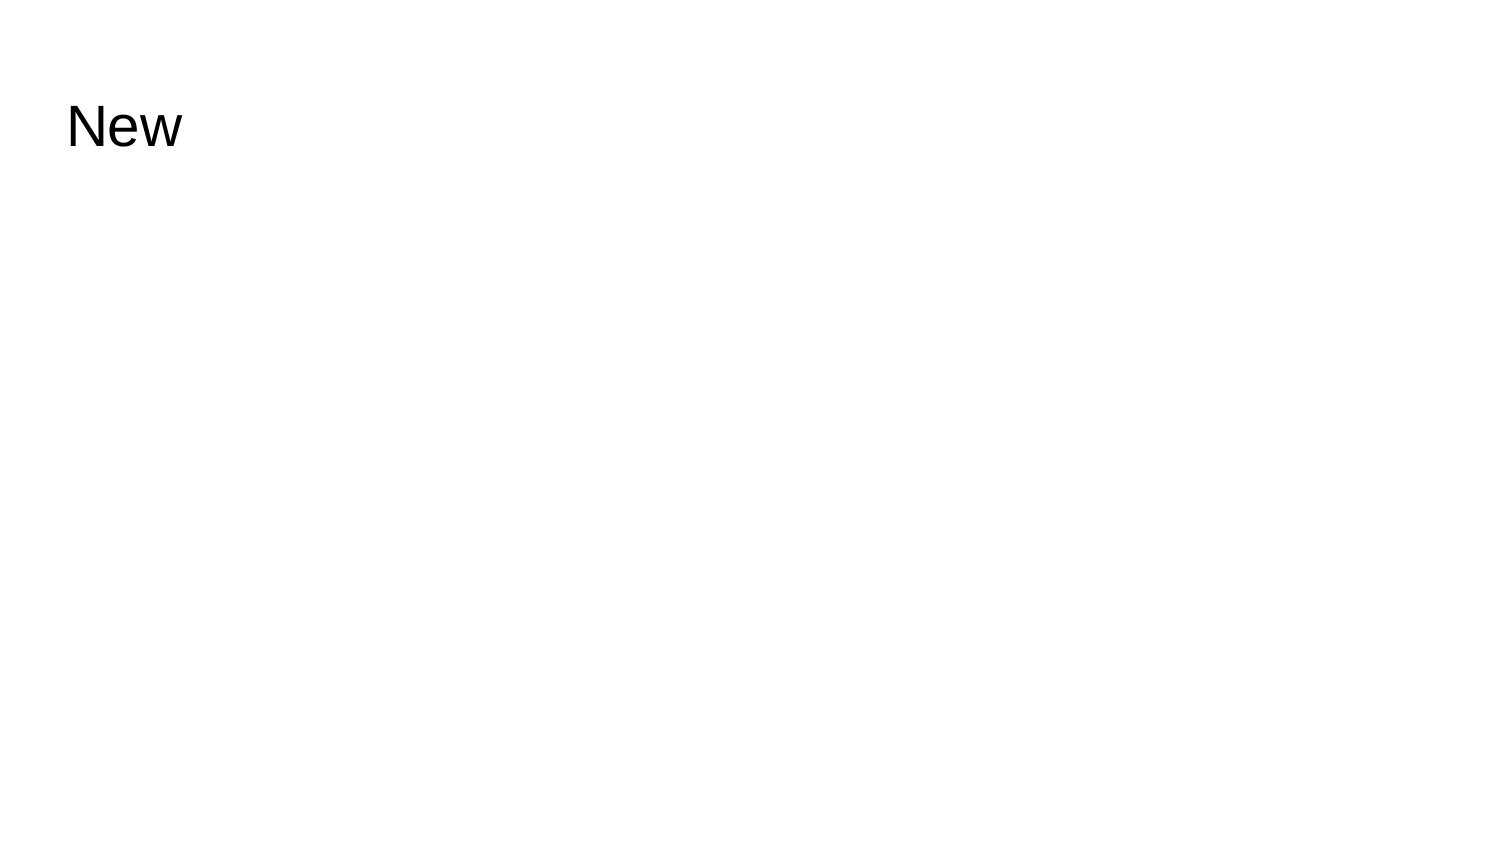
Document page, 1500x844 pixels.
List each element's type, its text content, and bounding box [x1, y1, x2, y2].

title New [51, 72, 1449, 167]
